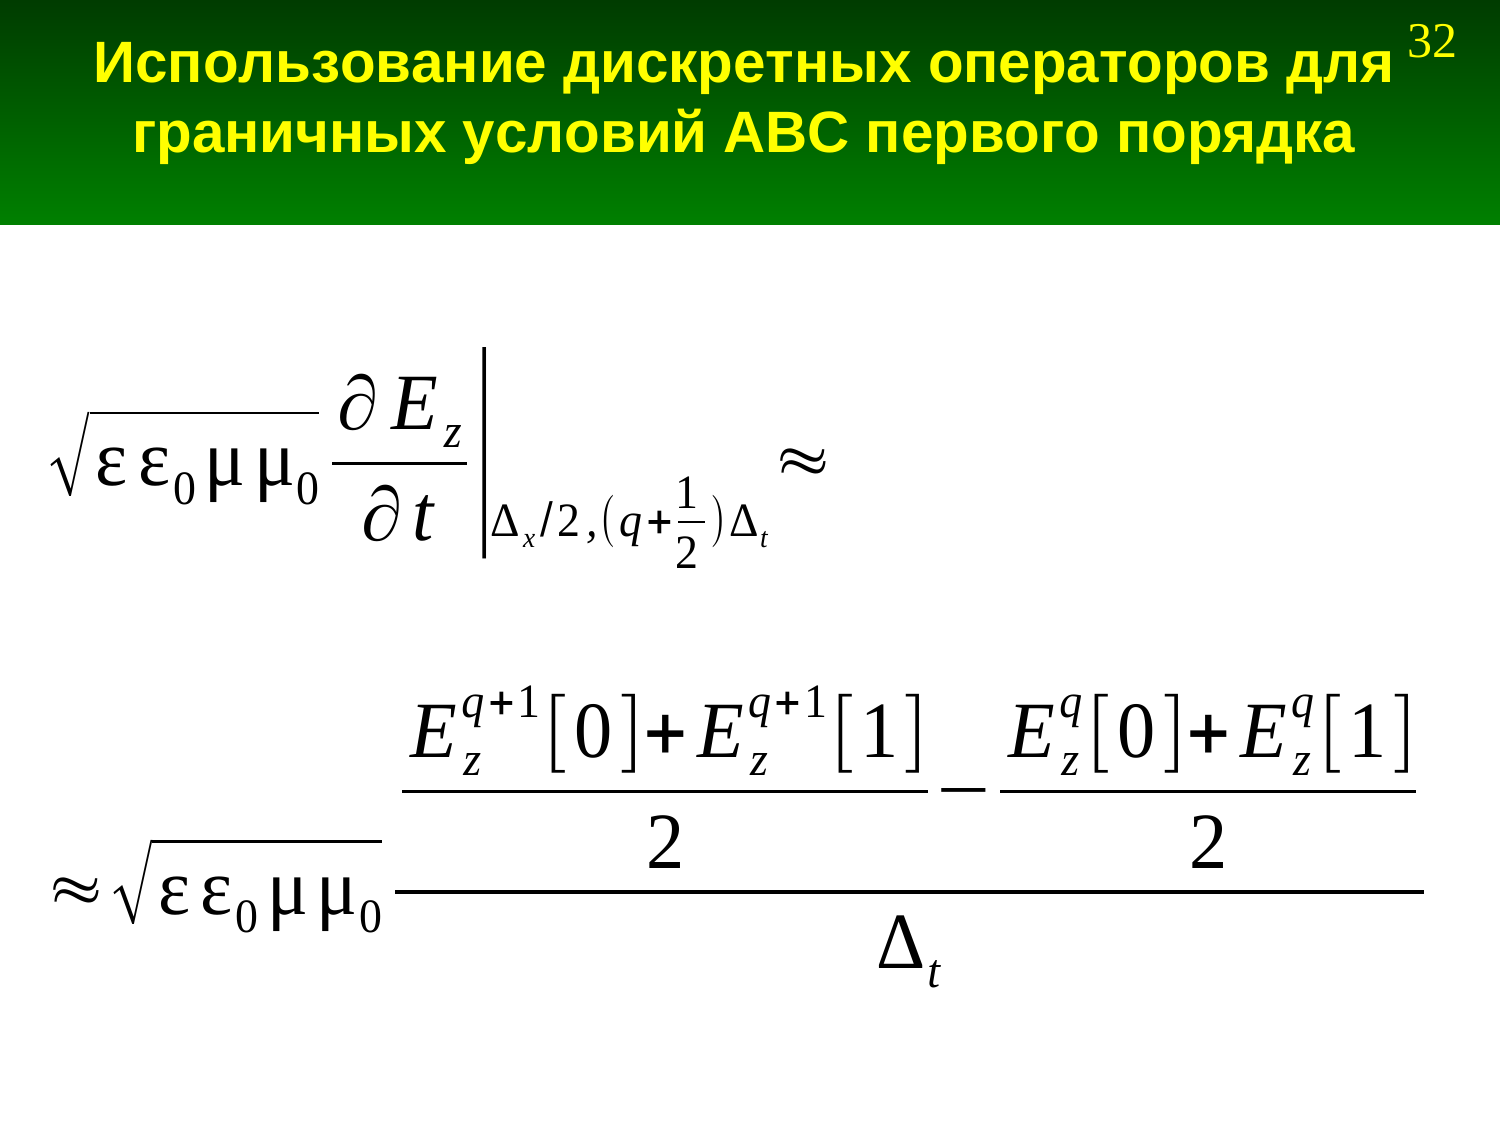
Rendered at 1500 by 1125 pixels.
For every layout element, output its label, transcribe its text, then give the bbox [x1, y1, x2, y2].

chart [11, 347, 1460, 998]
title Использование дискретных операторов для граничных условий ABC первого порядка [11, 0, 1477, 222]
